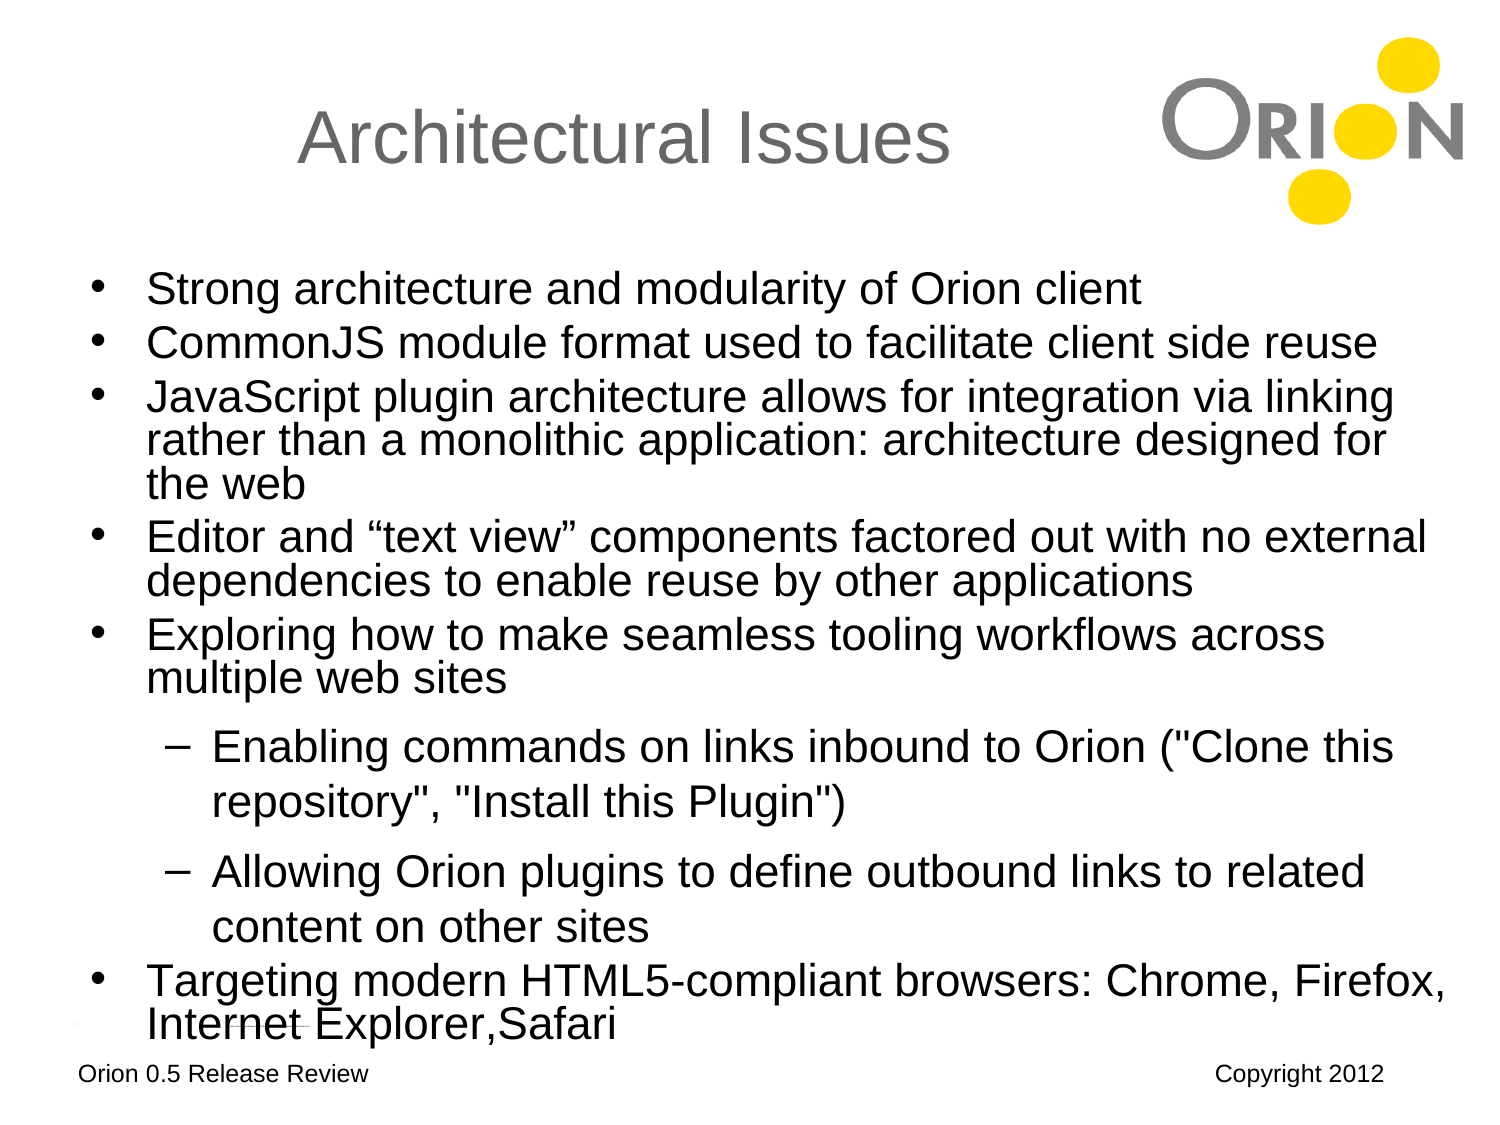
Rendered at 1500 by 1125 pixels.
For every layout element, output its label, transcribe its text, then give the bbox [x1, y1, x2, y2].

title Architectural Issues [74, 45, 1176, 233]
picture [1162, 37, 1463, 225]
list Strong architecture and modularity of Orion client CommonJS module format used to facilitate client side reuse JavaScript plugin architecture allows for integration via linking rather than a monolithic application: architecture designed for the web Editor and “text view” components factored out with no external dependencies to enable reuse by other applications Exploring how to make seamless tooling workflows across multiple web sites Enabling commands on links inbound to Orion ("Clone this repository", "Install this Plugin") Allowing Orion plugins to define outbound links to related content on other sites Targeting modern HTML5-compliant browsers: Chrome, Firefox, Internet Explorer,Safari [75, 262, 1463, 1056]
